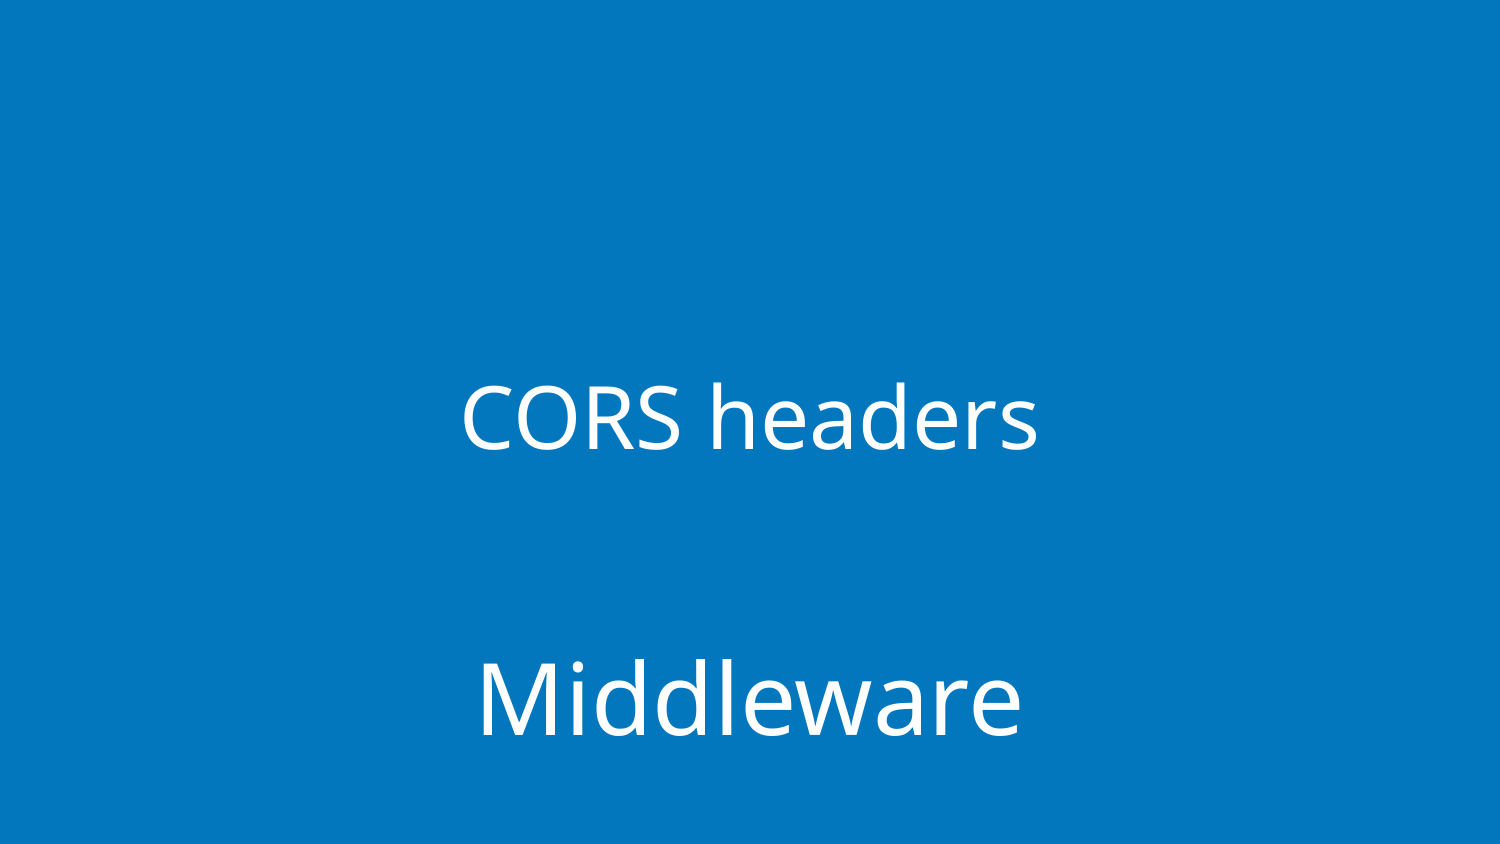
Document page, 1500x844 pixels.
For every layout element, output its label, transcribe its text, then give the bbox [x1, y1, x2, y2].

title CORS headers [75, 58, 1425, 568]
text_box Middleware [75, 568, 1425, 771]
